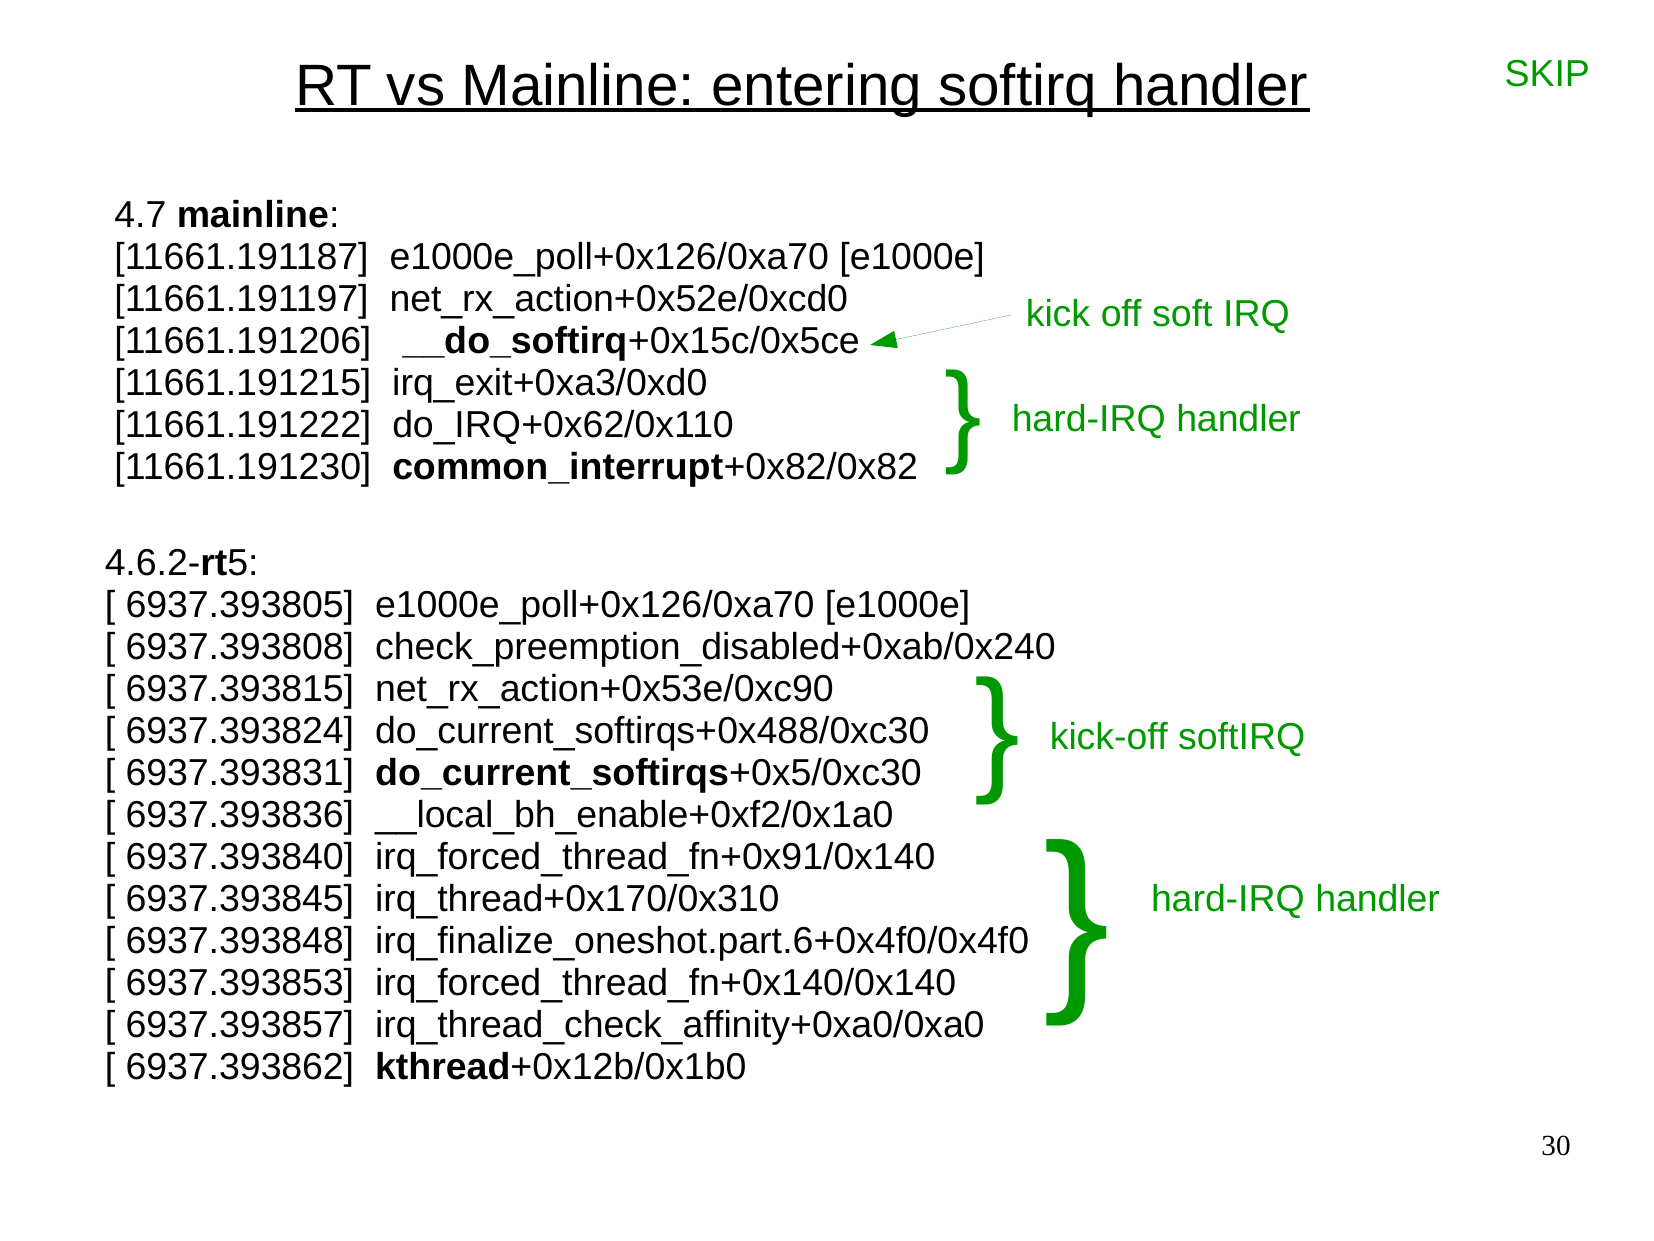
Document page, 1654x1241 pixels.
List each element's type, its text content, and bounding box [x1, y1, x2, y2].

text_box kick-off softIRQ [1036, 708, 1329, 766]
text_box SKIP [1489, 45, 1606, 102]
text_box } [959, 645, 1036, 814]
text_box RT vs Mainline: entering softirq handler [120, 45, 1486, 125]
text_box 4.6.2-rt5: [ 6937.393805] e1000e_poll+0x126/0xa70 [e1000e] [ 6937.393808] check_preemption_disabled+0xab/0x240 [ 6937.393815] net_rx_action+0x53e/0xc90 [ 6937.393824] do_current_softirqs+0x488/0xc30 [ 6937.393831] do_current_softirqs+0x5/0xc30 [ 6937.393836] __local_bh_enable+0xf2/0x1a0 [ 6937.393840] irq_forced_thread_fn+0x91/0x140 [ 6937.393845] irq_thread+0x170/0x310 [ 6937.393848] irq_finalize_oneshot.part.6+0x4f0/0x4f0 [ 6937.393853] irq_forced_thread_fn+0x140/0x140 [ 6937.393857] irq_thread_check_affinity+0xa0/0xa0 [ 6937.393862] kthread+0x12b/0x1b0 [90, 534, 1576, 1096]
text_box 4.7 mainline: [11661.191187] e1000e_poll+0x126/0xa70 [e1000e] [11661.191197] net_rx_action+0x52e/0xcd0 [11661.191206] __do_softirq+0x15c/0x5ce [11661.191215] irq_exit+0xa3/0xd0 [11661.191222] do_IRQ+0x62/0x110 [11661.191230] common_interrupt+0x82/0x82 [99, 186, 1357, 496]
text_box hard-IRQ handler [1136, 870, 1456, 927]
text_box } [930, 341, 998, 483]
text_box hard-IRQ handler [998, 390, 1316, 447]
text_box kick off soft IRQ [1011, 285, 1306, 342]
text_box } [1028, 796, 1126, 1036]
